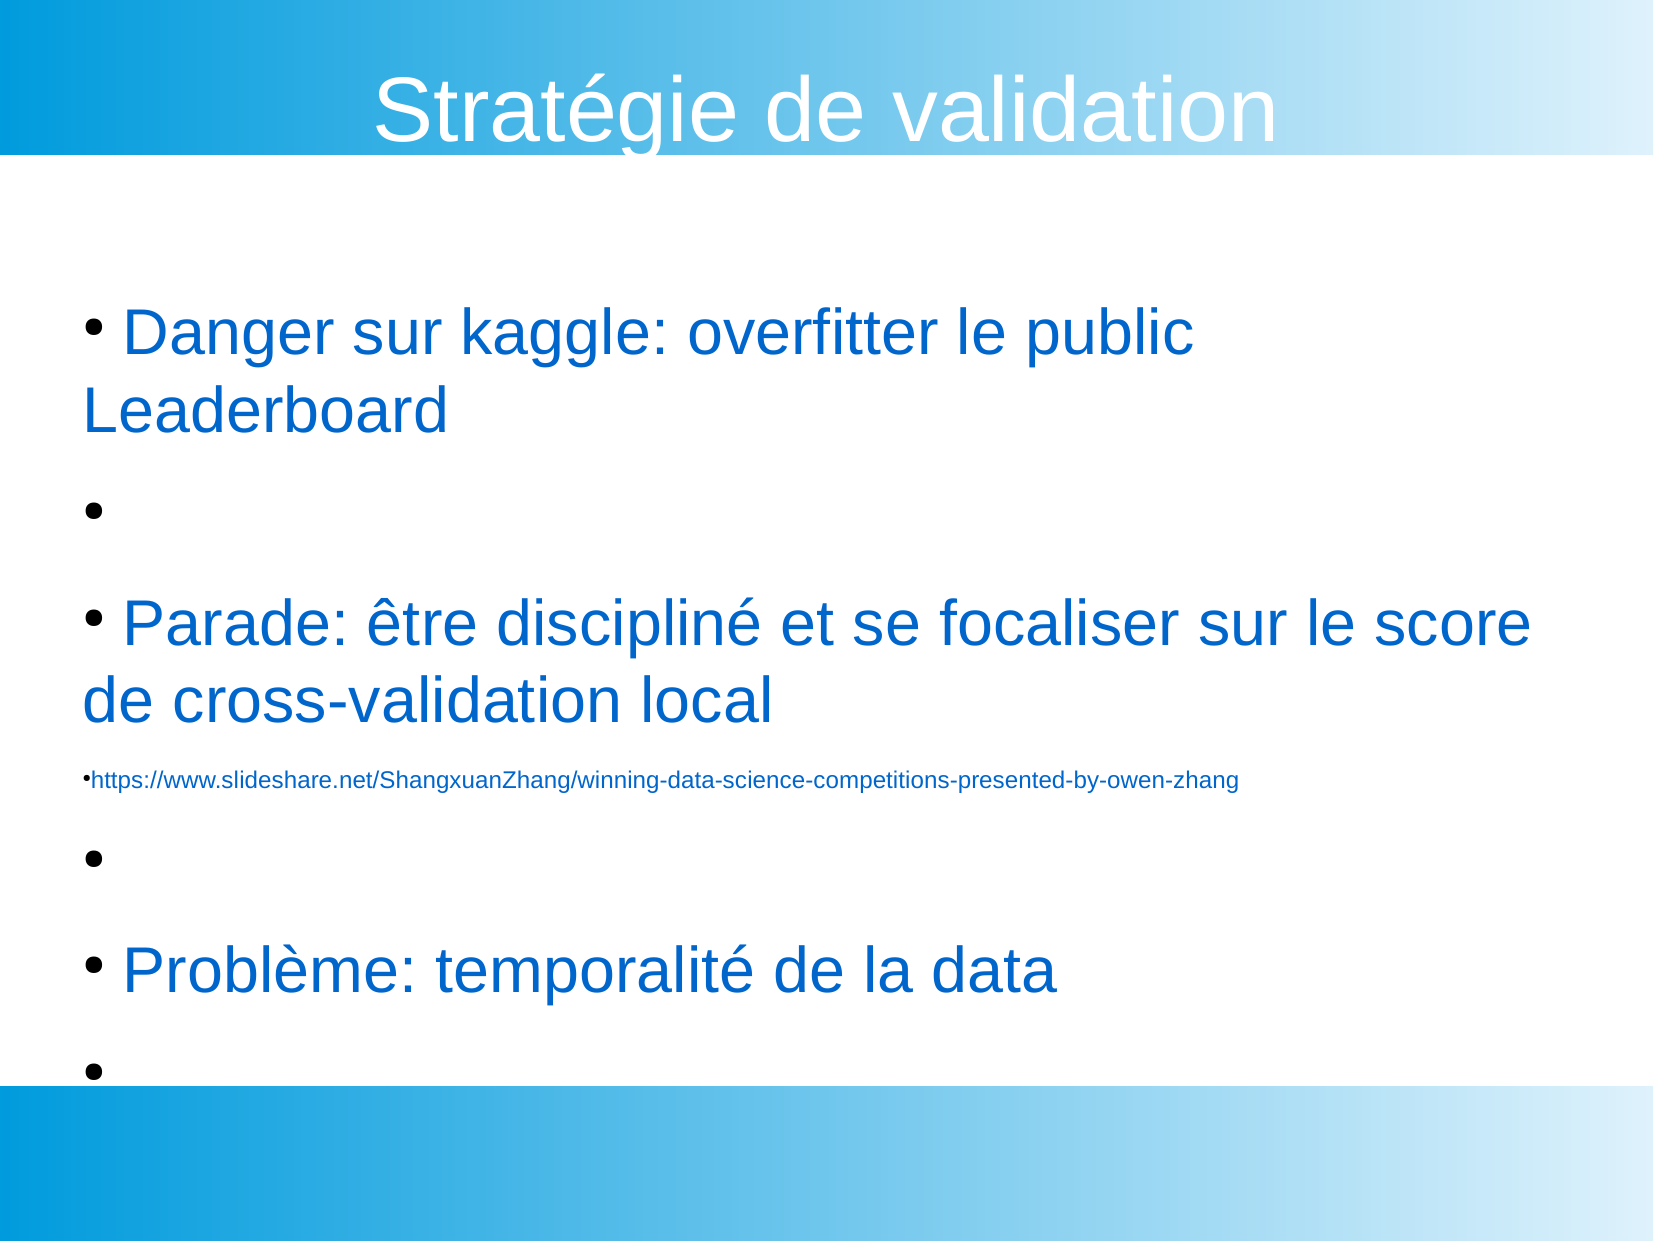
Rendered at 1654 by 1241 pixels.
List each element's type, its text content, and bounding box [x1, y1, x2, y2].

list Danger sur kaggle: overfitter le public Leaderboard Parade: être discipliné et se focaliser sur le score de cross-validation local https://www.slideshare.net/ShangxuanZhang/winning-data-science-competitions-presented-by-owen-zhang Problème: temporalité de la data [82, 290, 1571, 1010]
title Stratégie de validation [82, 49, 1571, 155]
